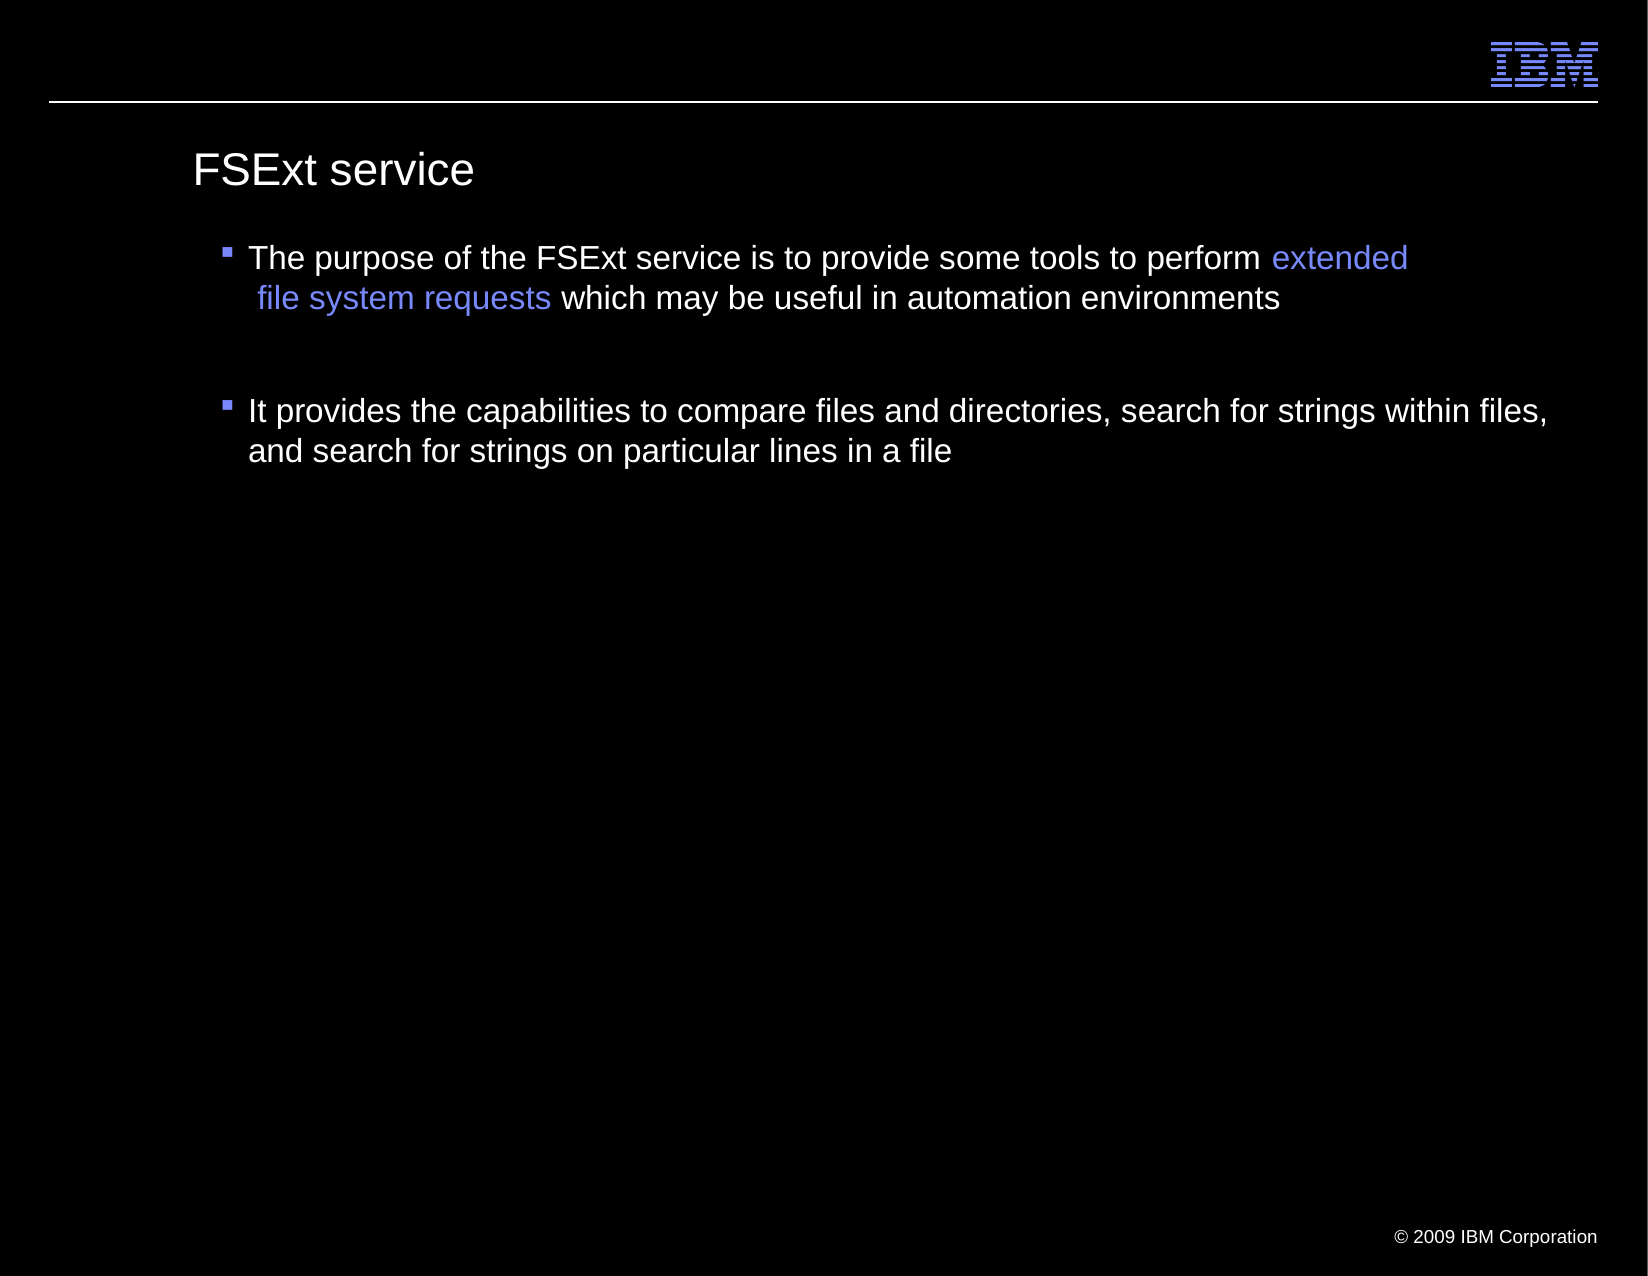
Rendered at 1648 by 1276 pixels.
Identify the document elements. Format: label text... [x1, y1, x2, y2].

text_box The purpose of the FSExt service is to provide some tools to perform extended file system requests which may be useful in automation environments It provides the capabilities to compare files and directories, search for strings within files, and search for strings on particular lines in a file [219, 236, 1570, 470]
picture [1491, 42, 1598, 87]
title FSExt service [175, 137, 1648, 231]
